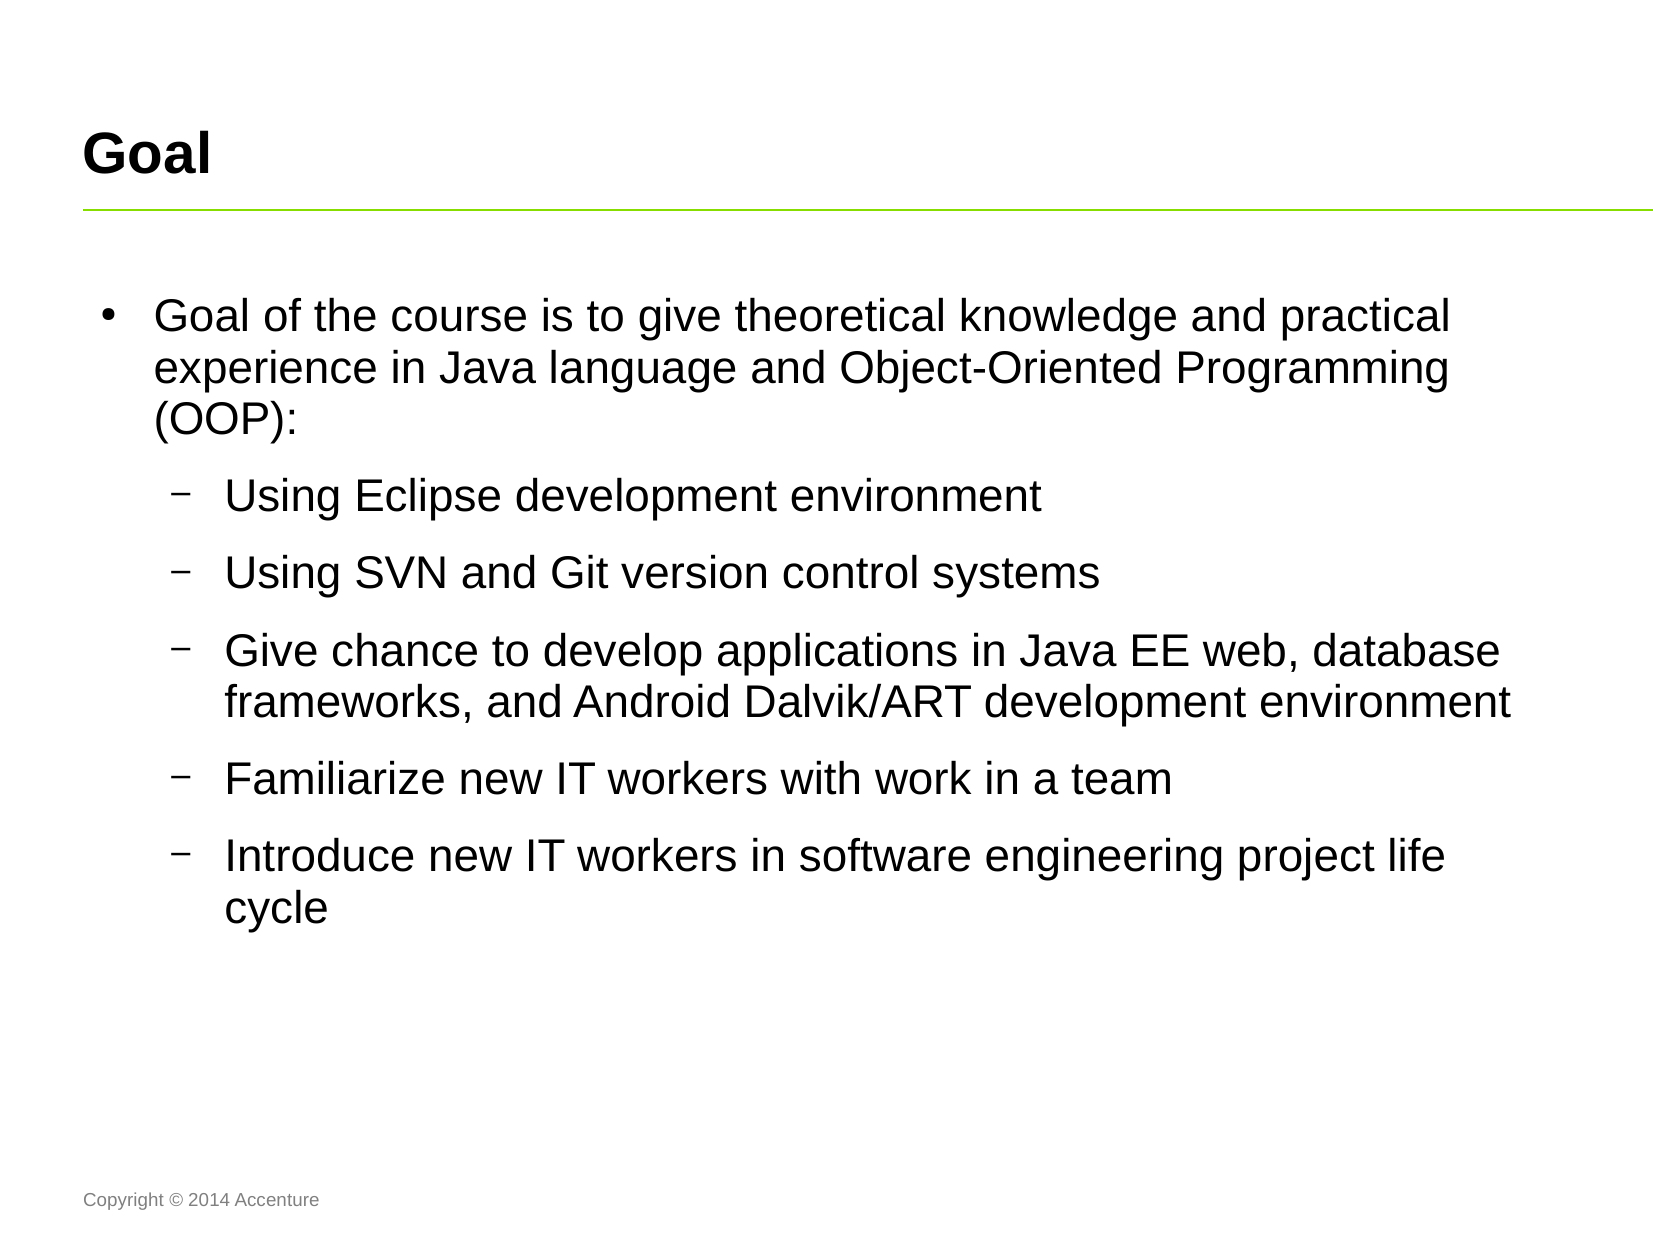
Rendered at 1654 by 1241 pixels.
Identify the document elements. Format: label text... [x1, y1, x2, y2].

title Goal [82, 49, 1571, 257]
list Goal of the course is to give theoretical knowledge and practical experience in Java language and Object-Oriented Programming (OOP): Using Eclipse development environment Using SVN and Git version control systems Give chance to develop applications in Java EE web, database frameworks, and Android Dalvik/ART development environment Familiarize new IT workers with work in a team Introduce new IT workers in software engineering project life cycle [82, 290, 1538, 1010]
